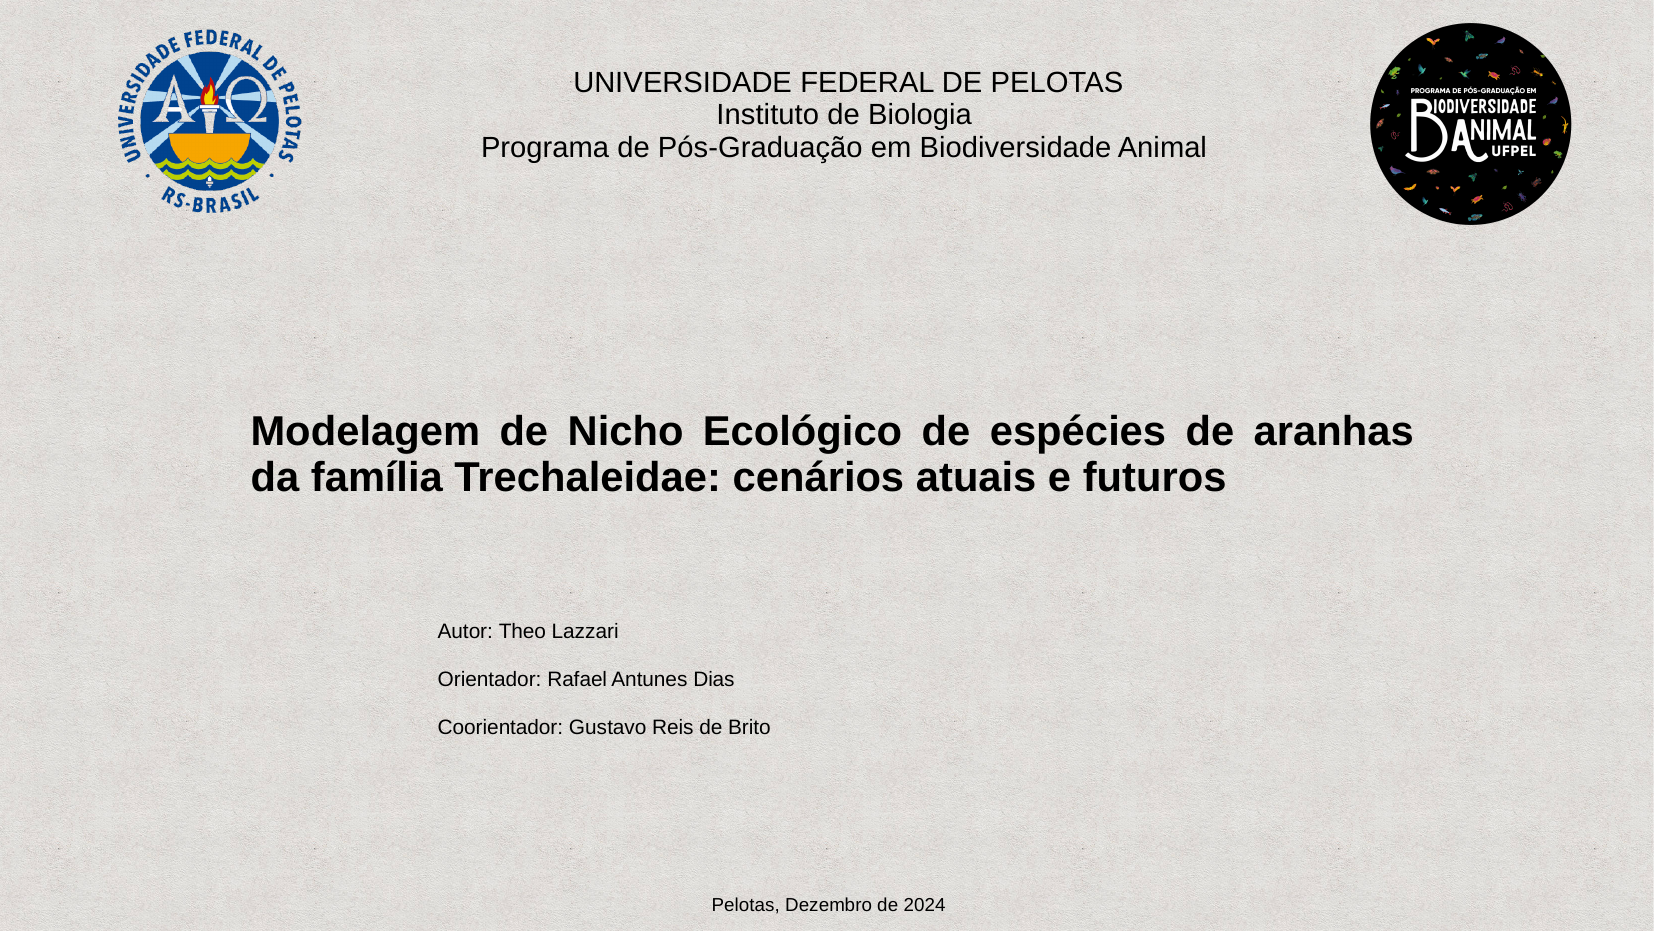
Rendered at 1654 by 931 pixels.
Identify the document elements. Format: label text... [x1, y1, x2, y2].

text_box Modelagem de Nicho Ecológico de espécies de aranhas da família Trechaleidae: cenários atuais e futuros [235, 400, 1430, 508]
text_box Pelotas, Dezembro de 2024 [696, 886, 969, 931]
text_box Autor: Theo Lazzari Orientador: Rafael Antunes Dias Coorientador: Gustavo Reis de Brito [422, 603, 804, 804]
picture [0, 0, 1654, 931]
title UNIVERSIDADE FEDERAL DE PELOTAS Instituto de Biologia Programa de Pós-Graduação em Biodiversidade Animal [472, 37, 1217, 193]
